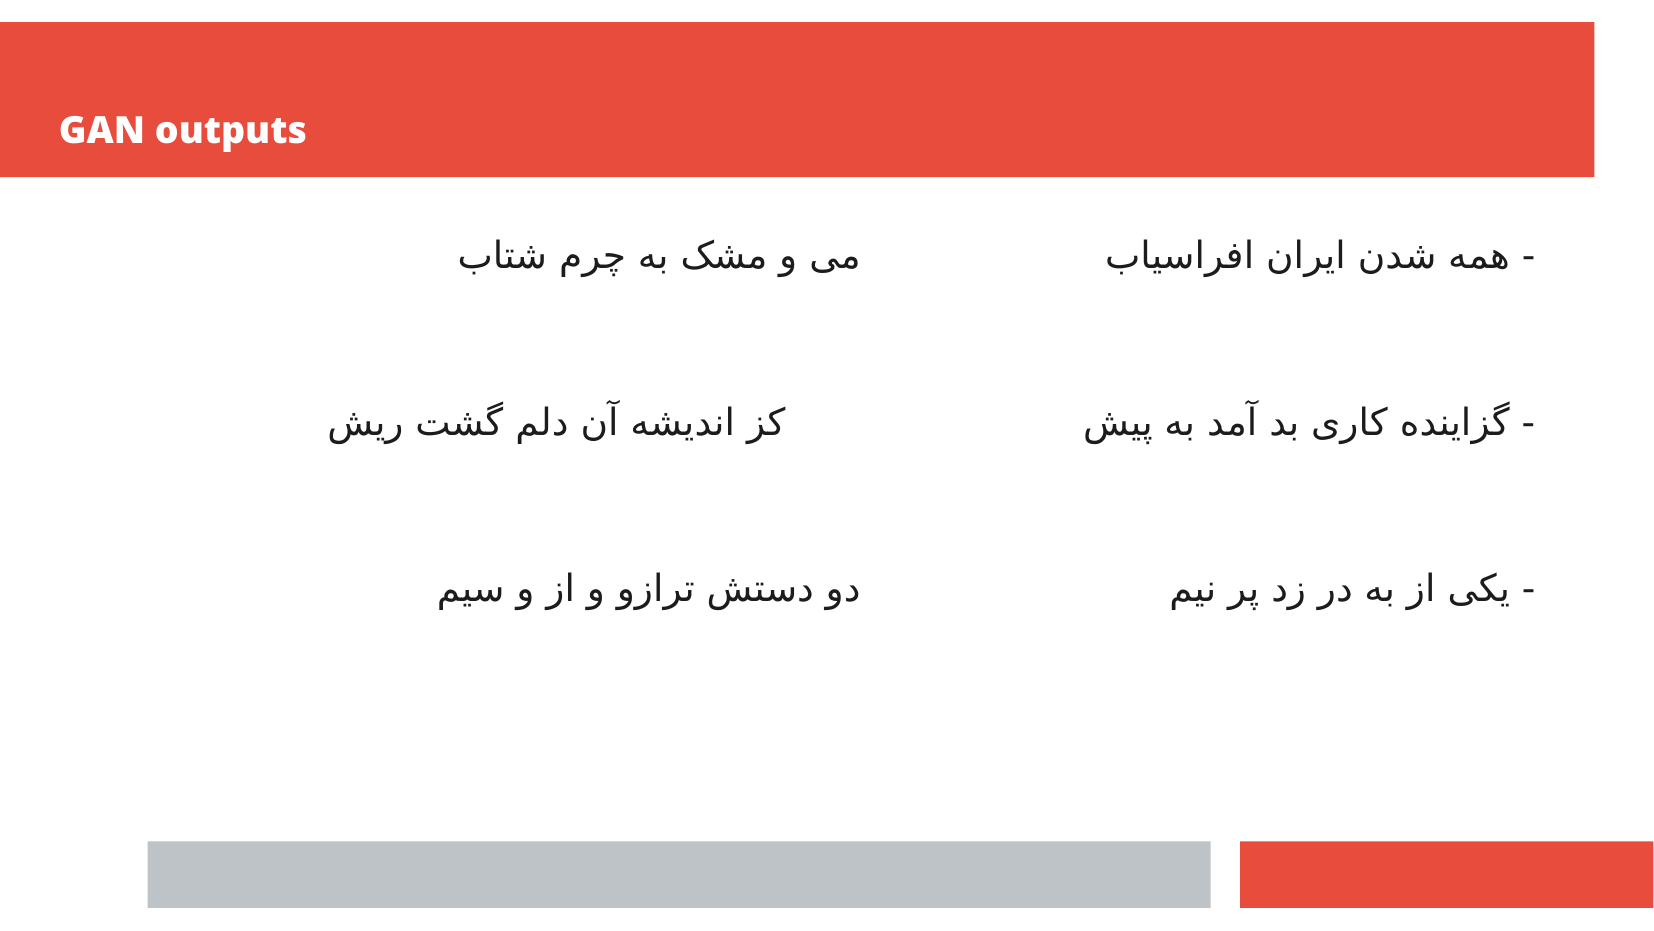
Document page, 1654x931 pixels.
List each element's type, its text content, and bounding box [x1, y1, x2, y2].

title GAN outputs [59, 44, 1595, 156]
list - همه شدن ایران افراسیاب می و مشک به چرم شتاب - گزاینده کاری بد آمد به پیش کز اندیشه آن دلم گشت ریش - یکی از به در زد پر نیم دو دستش ترازو و از و سیم [30, 234, 1536, 811]
